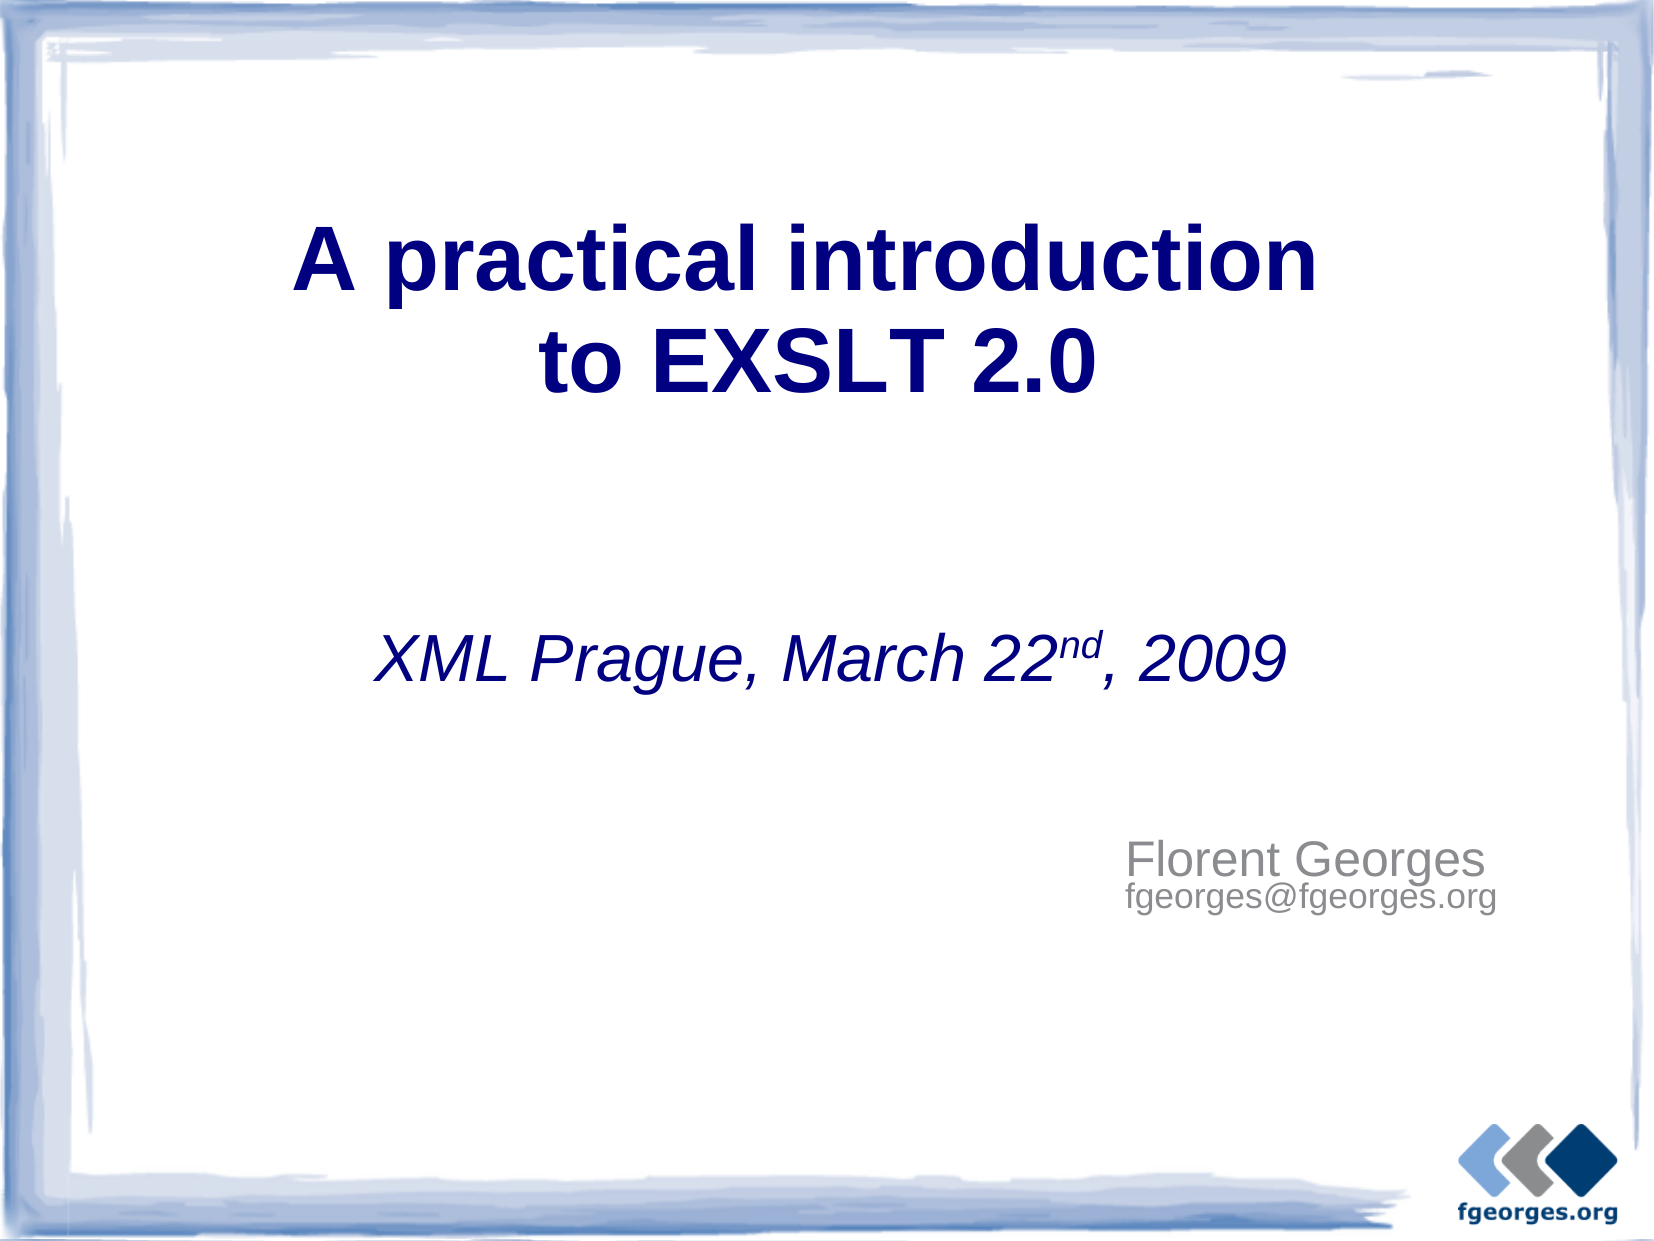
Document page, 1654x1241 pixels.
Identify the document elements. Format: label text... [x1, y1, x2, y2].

title Florent Georges fgeorges@fgeorges.org [1125, 782, 1576, 976]
picture [0, 0, 1654, 1241]
title XML Prague, March 22nd, 2009 [86, 562, 1576, 755]
title A practical introduction to EXSLT 2.0 [75, 207, 1564, 413]
